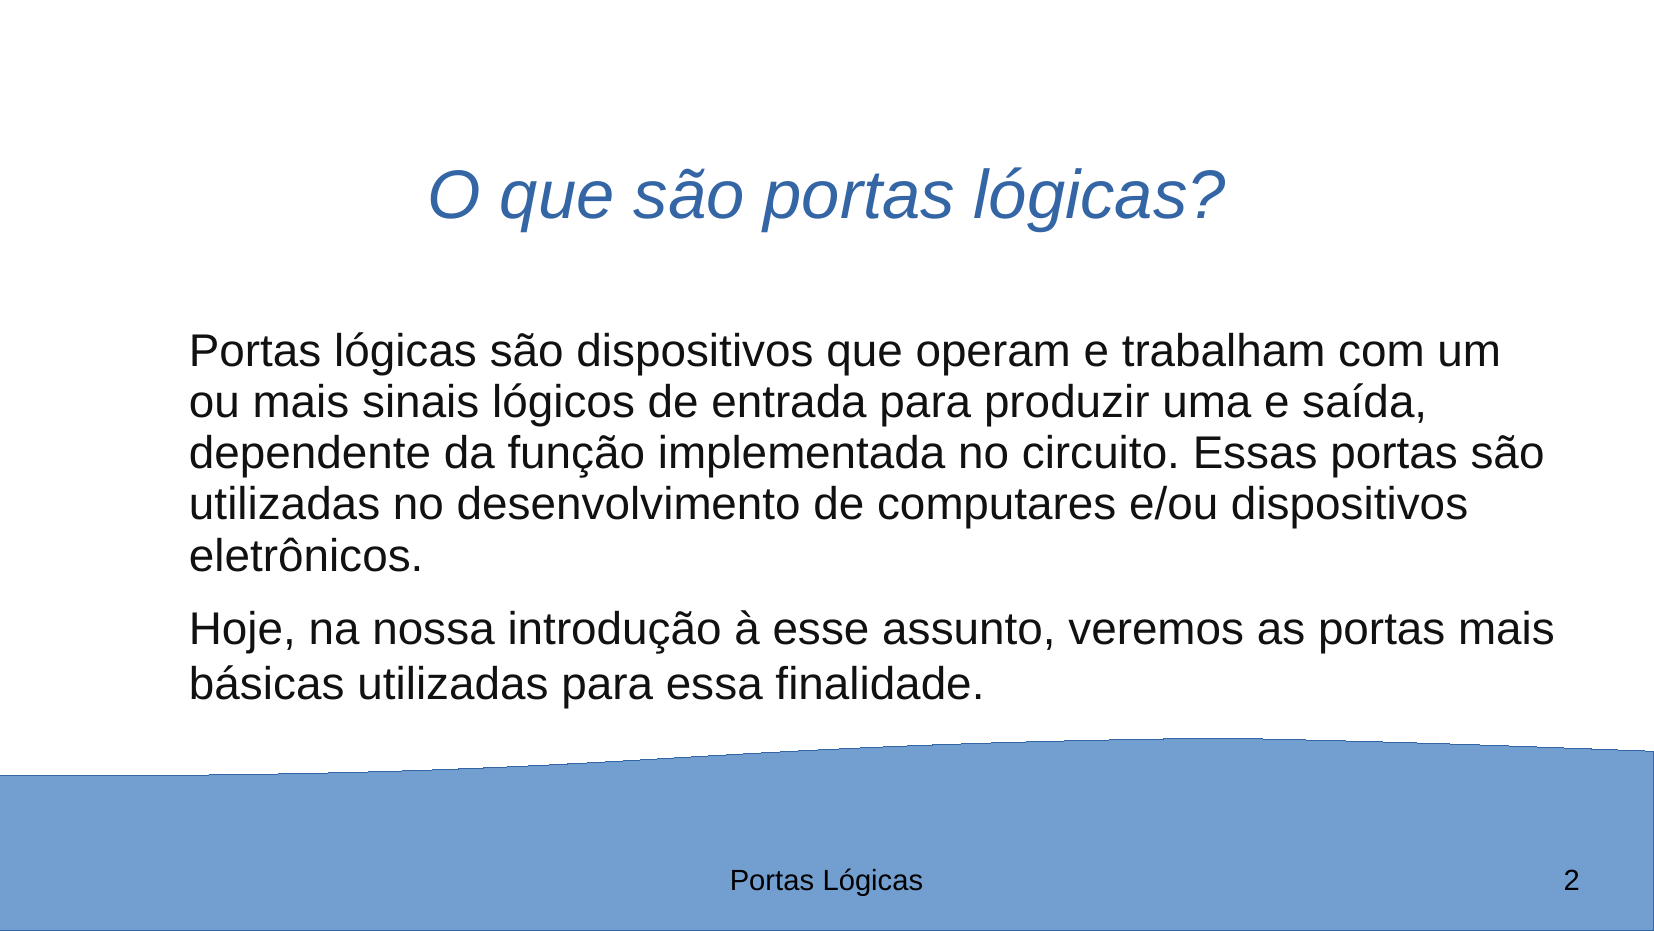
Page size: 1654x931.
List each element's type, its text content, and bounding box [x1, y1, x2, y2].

title O que são portas lógicas? [88, 115, 1566, 273]
list Portas lógicas são dispositivos que operam e trabalham com um ou mais sinais lógicos de entrada para produzir uma e saída, dependente da função implementada no circuito. Essas portas são utilizadas no desenvolvimento de computares e/ou dispositivos eletrônicos. Hoje, na nossa introdução à esse assunto, veremos as portas mais básicas utilizadas para essa finalidade. [118, 324, 1563, 869]
